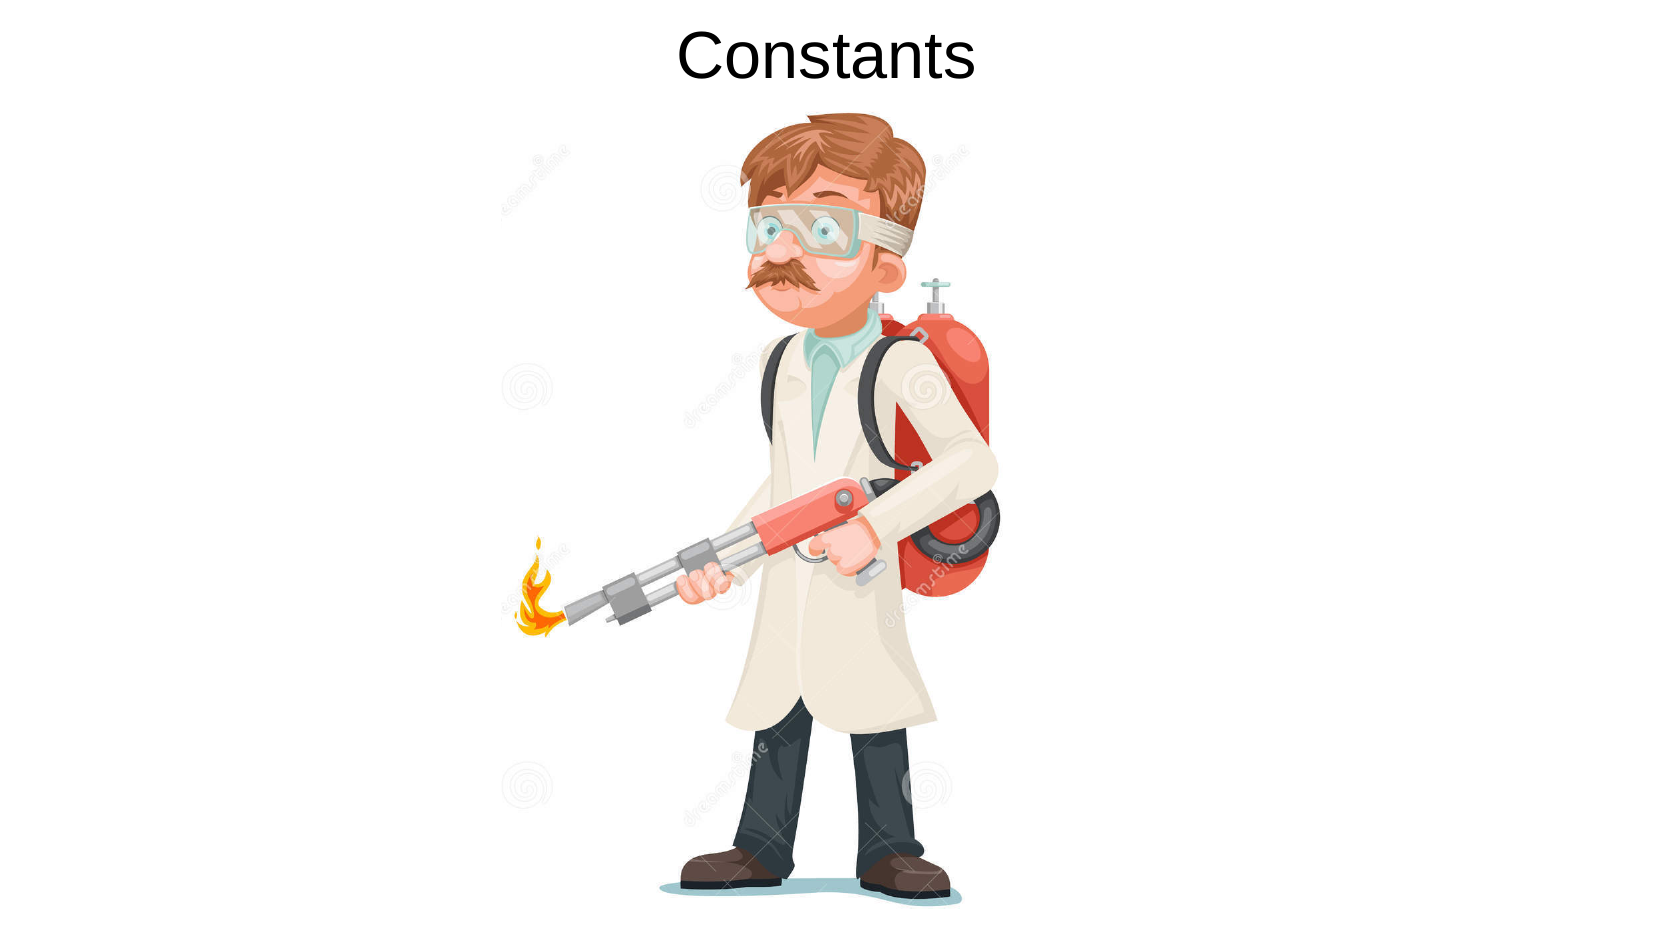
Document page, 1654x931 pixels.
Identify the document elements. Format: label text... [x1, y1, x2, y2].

title Constants [82, 10, 1571, 101]
picture [501, 100, 1034, 919]
